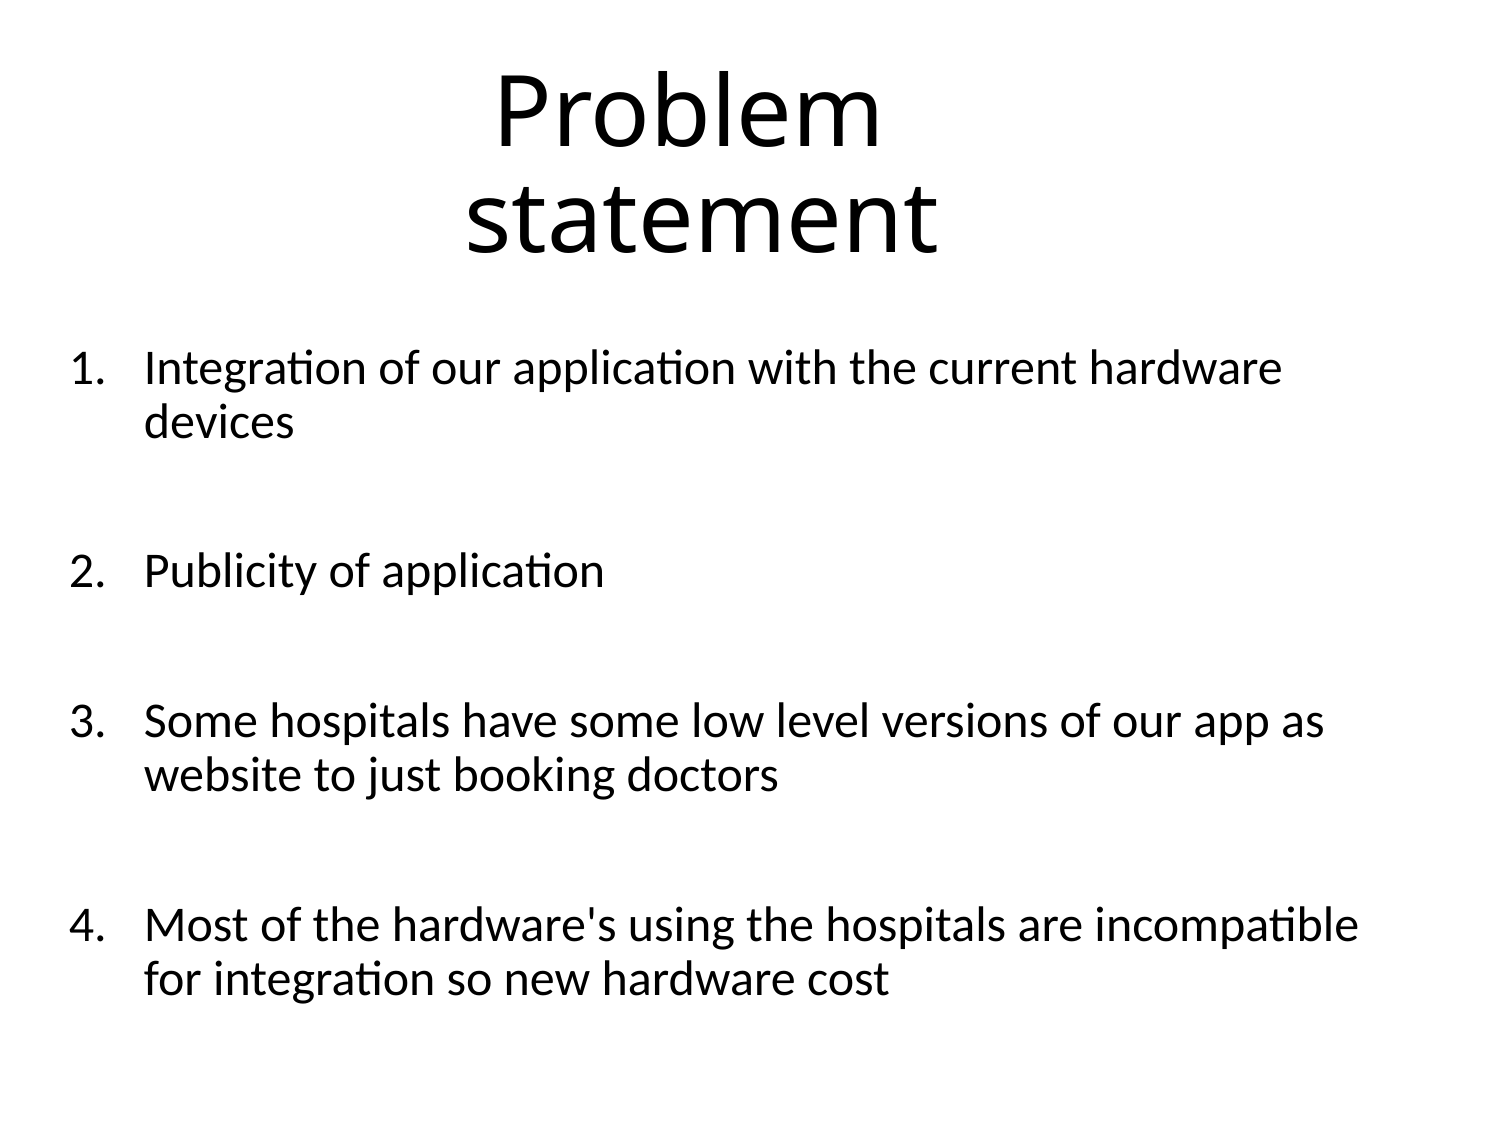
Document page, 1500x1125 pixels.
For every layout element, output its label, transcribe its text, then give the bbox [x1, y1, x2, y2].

subtitle Integration of our application with the current hardware devices Publicity of application Some hospitals have some low level versions of our app as website to just booking doctors Most of the hardware's using the hospitals are incompatible for integration so new hardware cost [53, 333, 1427, 1029]
title Problem statement [64, 51, 1340, 282]
